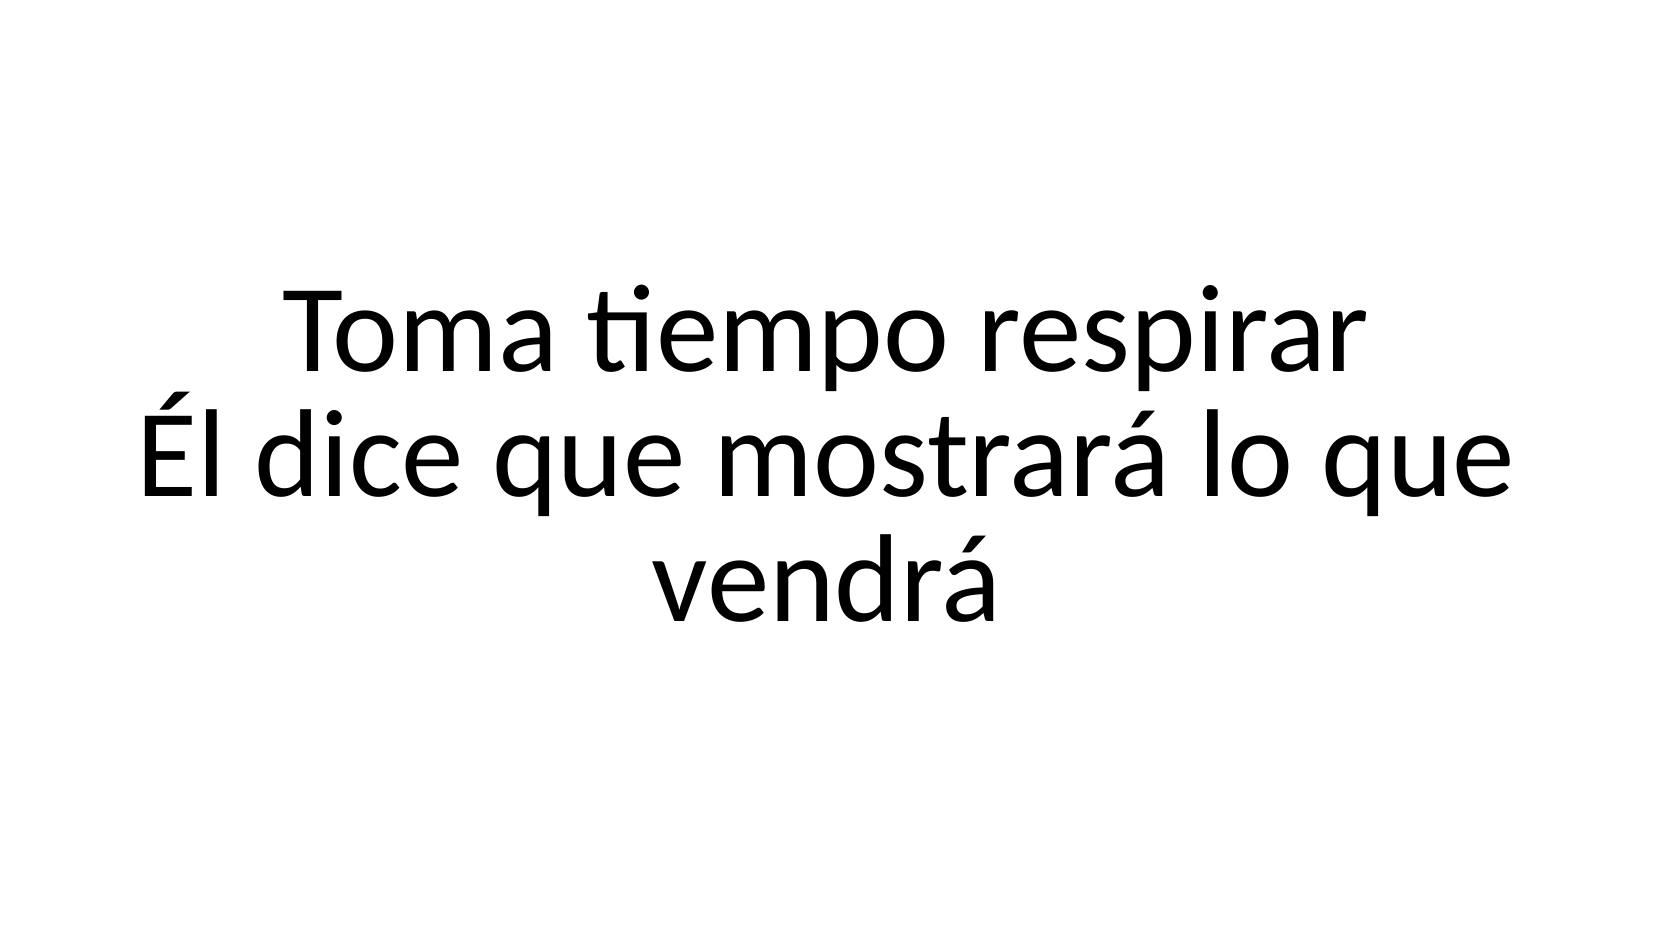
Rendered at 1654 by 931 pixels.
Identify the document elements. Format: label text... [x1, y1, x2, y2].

title Toma tiempo respirar Él dice que mostrará lo que vendrá [0, 0, 1654, 931]
